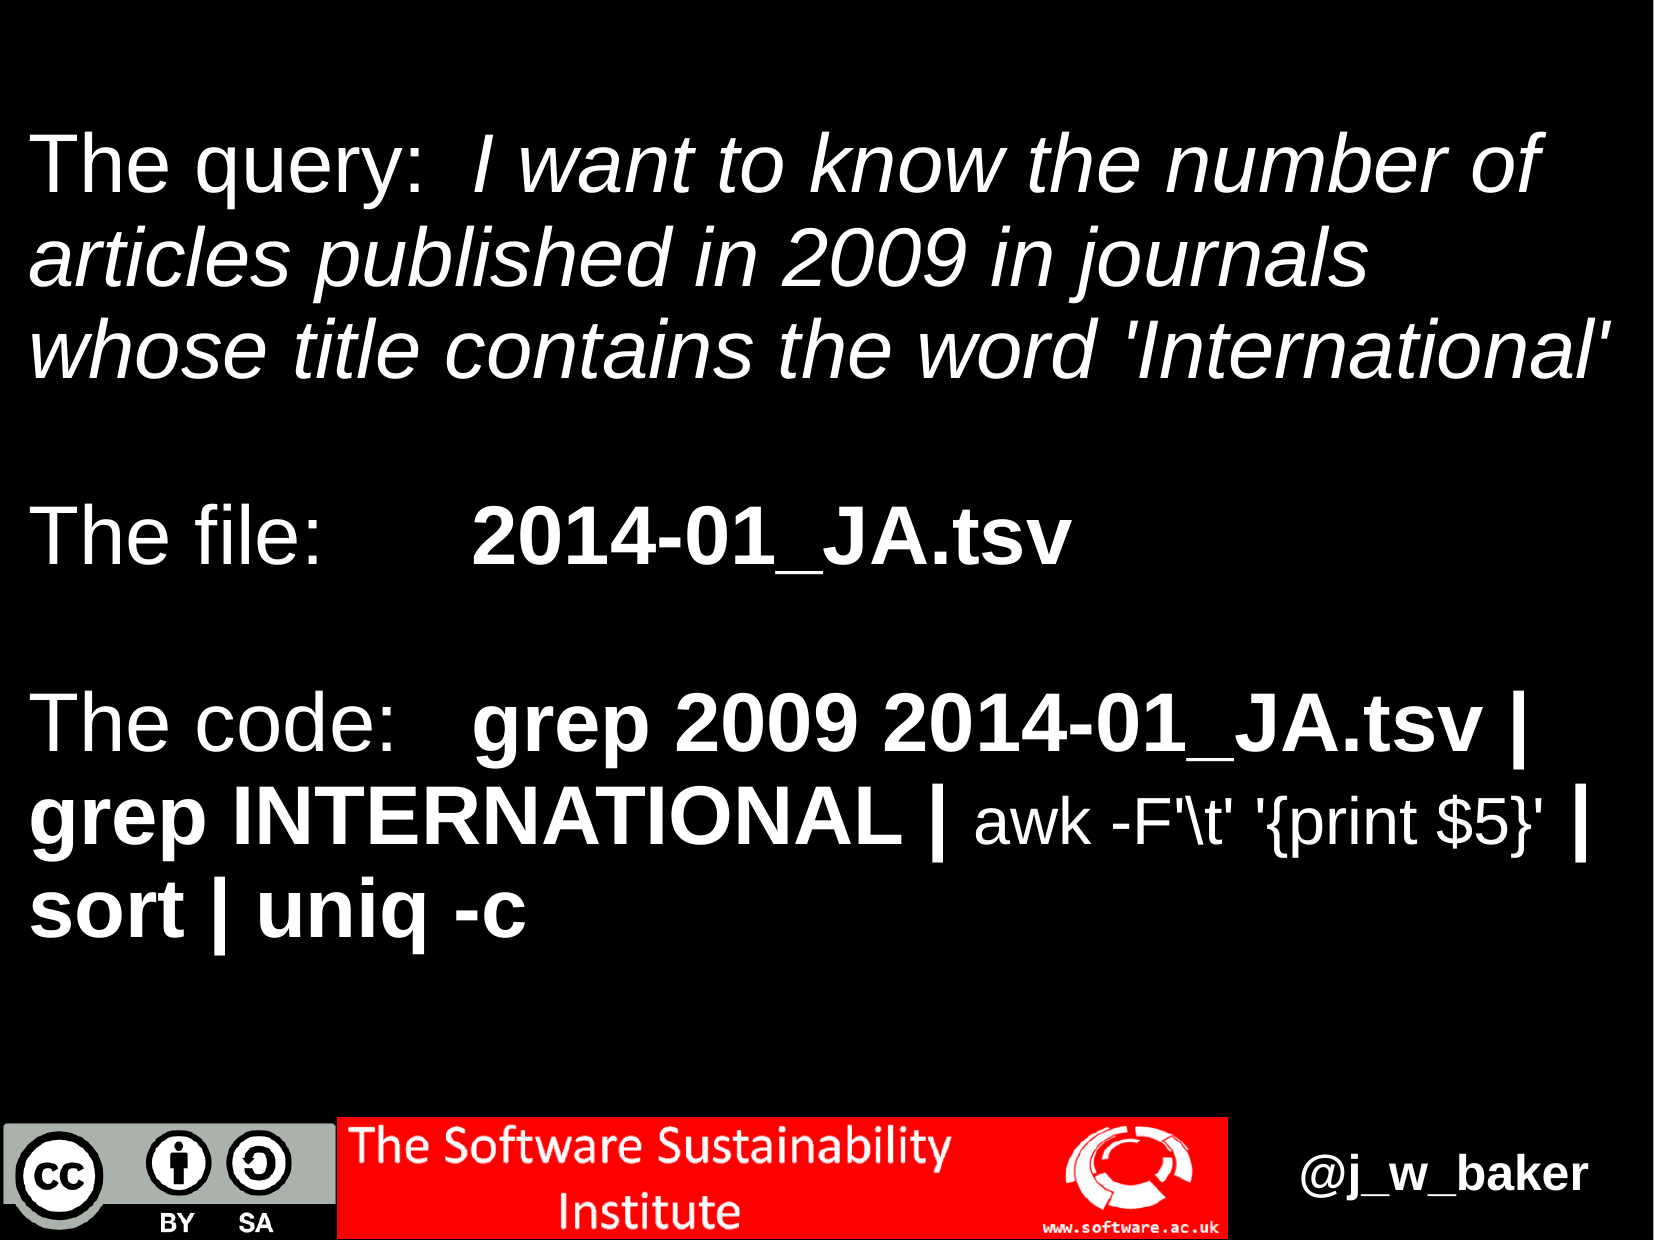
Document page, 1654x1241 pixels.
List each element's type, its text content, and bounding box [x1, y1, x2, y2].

text_box The query: I want to know the number of articles published in 2009 in journals whose title contains the word 'International' The file: 2014-01_JA.tsv The code: grep 2009 2014-01_JA.tsv | grep INTERNATIONAL | awk -F'\t' '{print $5}' | sort | uniq -c [28, 116, 1623, 956]
picture [0, 1117, 1228, 1239]
text_box @j_w_baker [1266, 1085, 1622, 1241]
